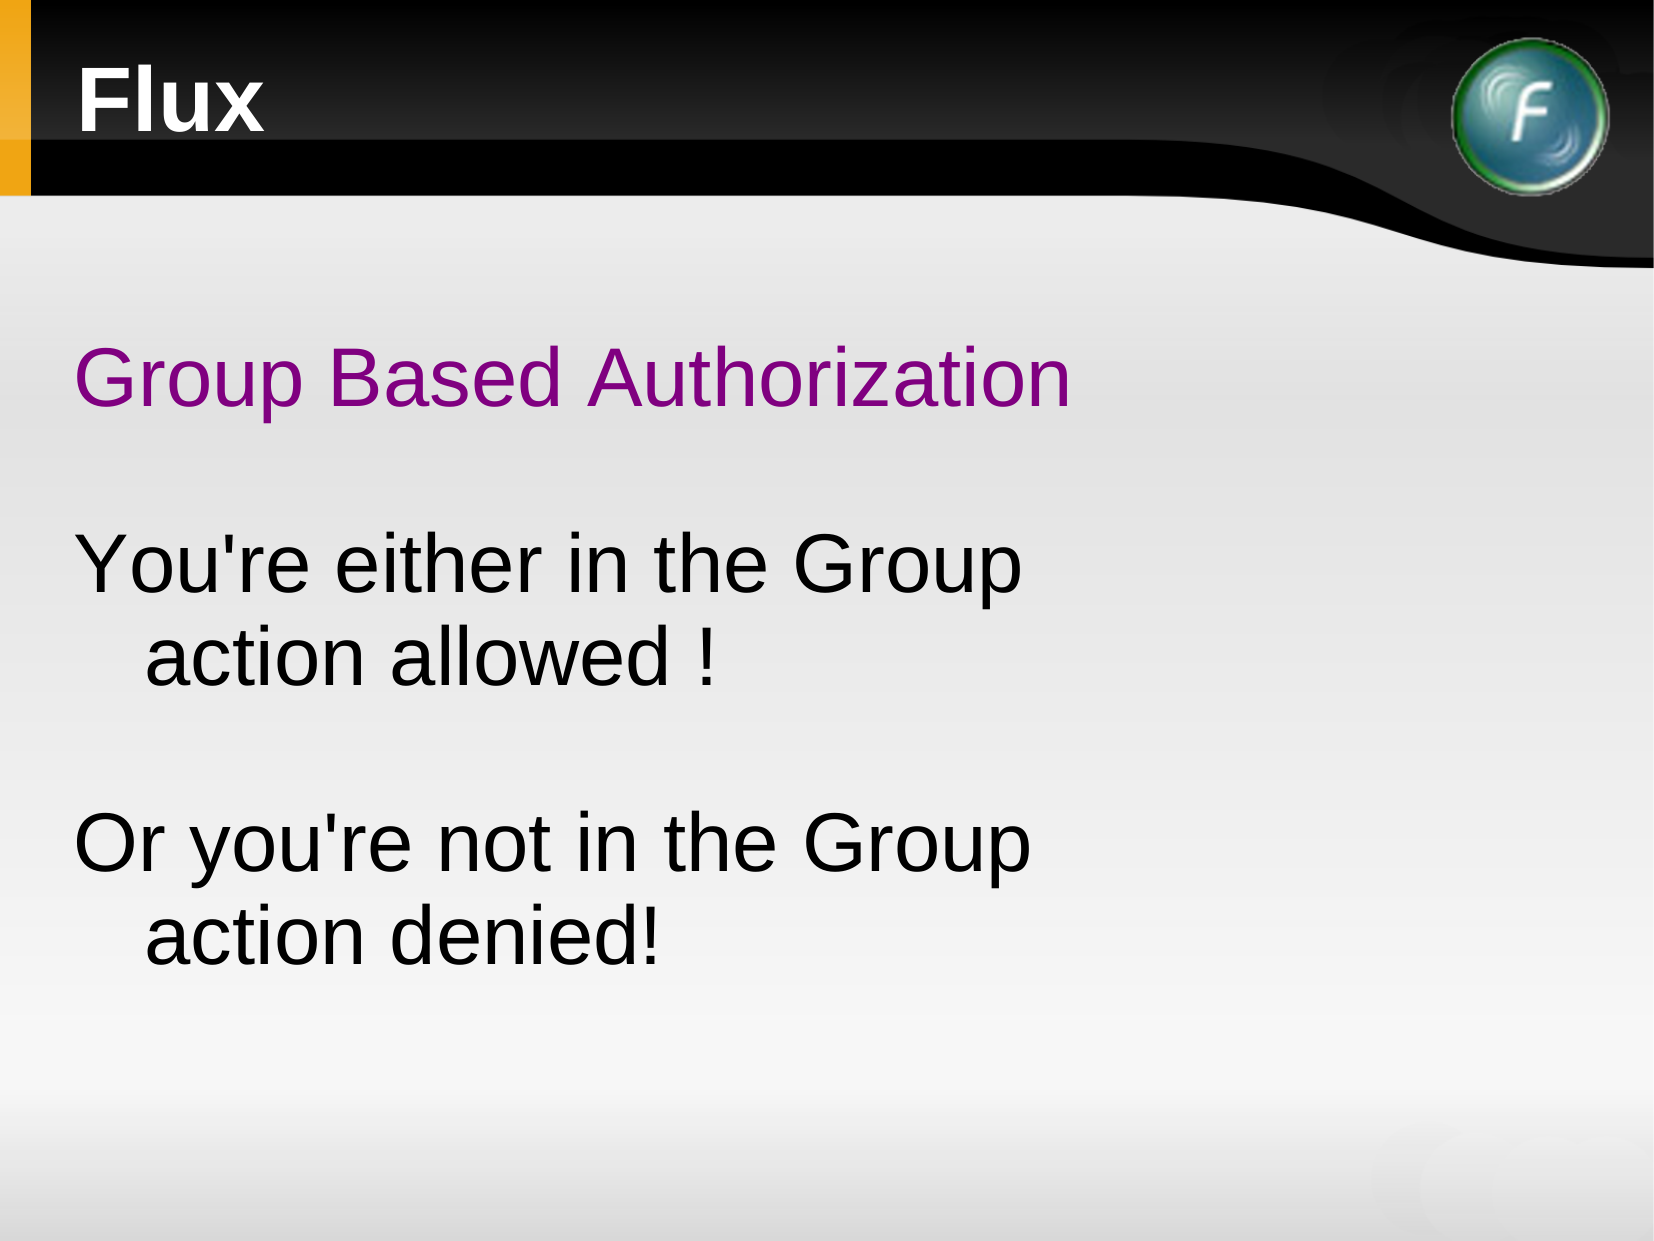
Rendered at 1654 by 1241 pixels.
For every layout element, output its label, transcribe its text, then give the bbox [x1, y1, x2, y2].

picture [0, 0, 1654, 1241]
text_box Group Based Authorization You're either in the Group action allowed ! Or you're not in the Group action denied! [59, 324, 1595, 991]
title Flux [76, 7, 1565, 200]
